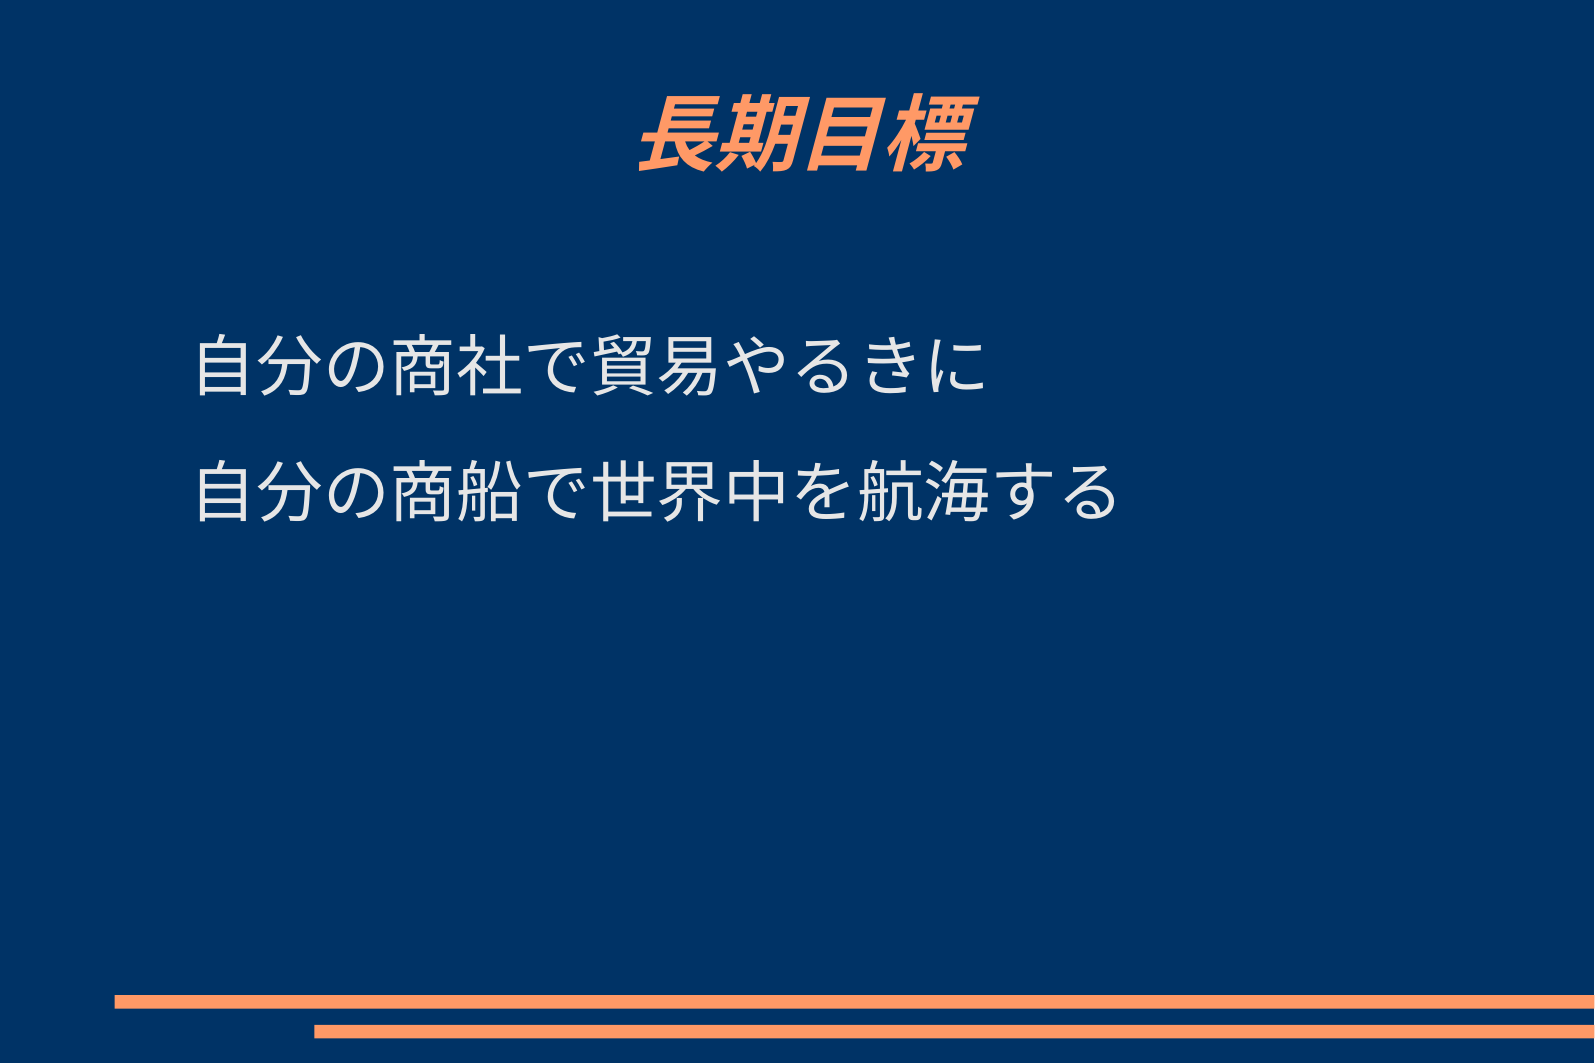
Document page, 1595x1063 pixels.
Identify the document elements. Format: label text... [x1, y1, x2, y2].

list 自分の商社で貿易やるきに 自分の商船で世界中を航海する [172, 312, 1514, 983]
title 長期目標 [117, 39, 1479, 218]
